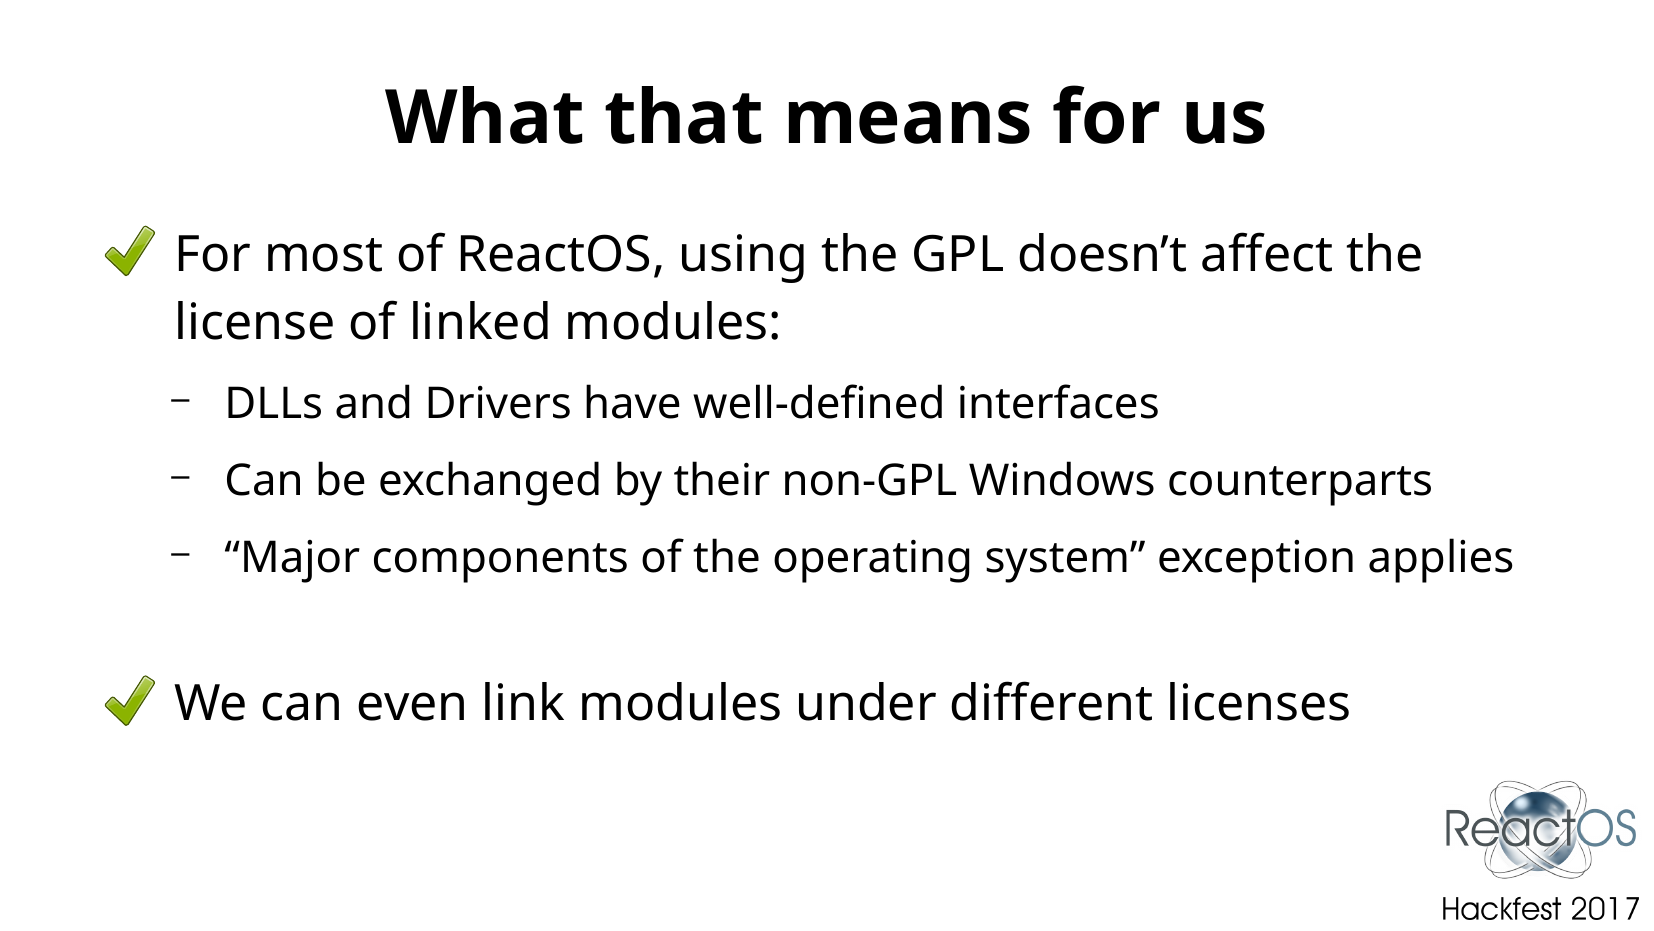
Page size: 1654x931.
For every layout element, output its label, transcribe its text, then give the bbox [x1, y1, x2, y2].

picture [1440, 779, 1642, 920]
title What that means for us [82, 37, 1571, 193]
list For most of ReactOS, using the GPL doesn’t affect the license of linked modules: DLLs and Drivers have well-defined interfaces Can be exchanged by their non-GPL Windows counterparts “Major components of the operating system” exception applies We can even link modules under different licenses [82, 217, 1571, 886]
